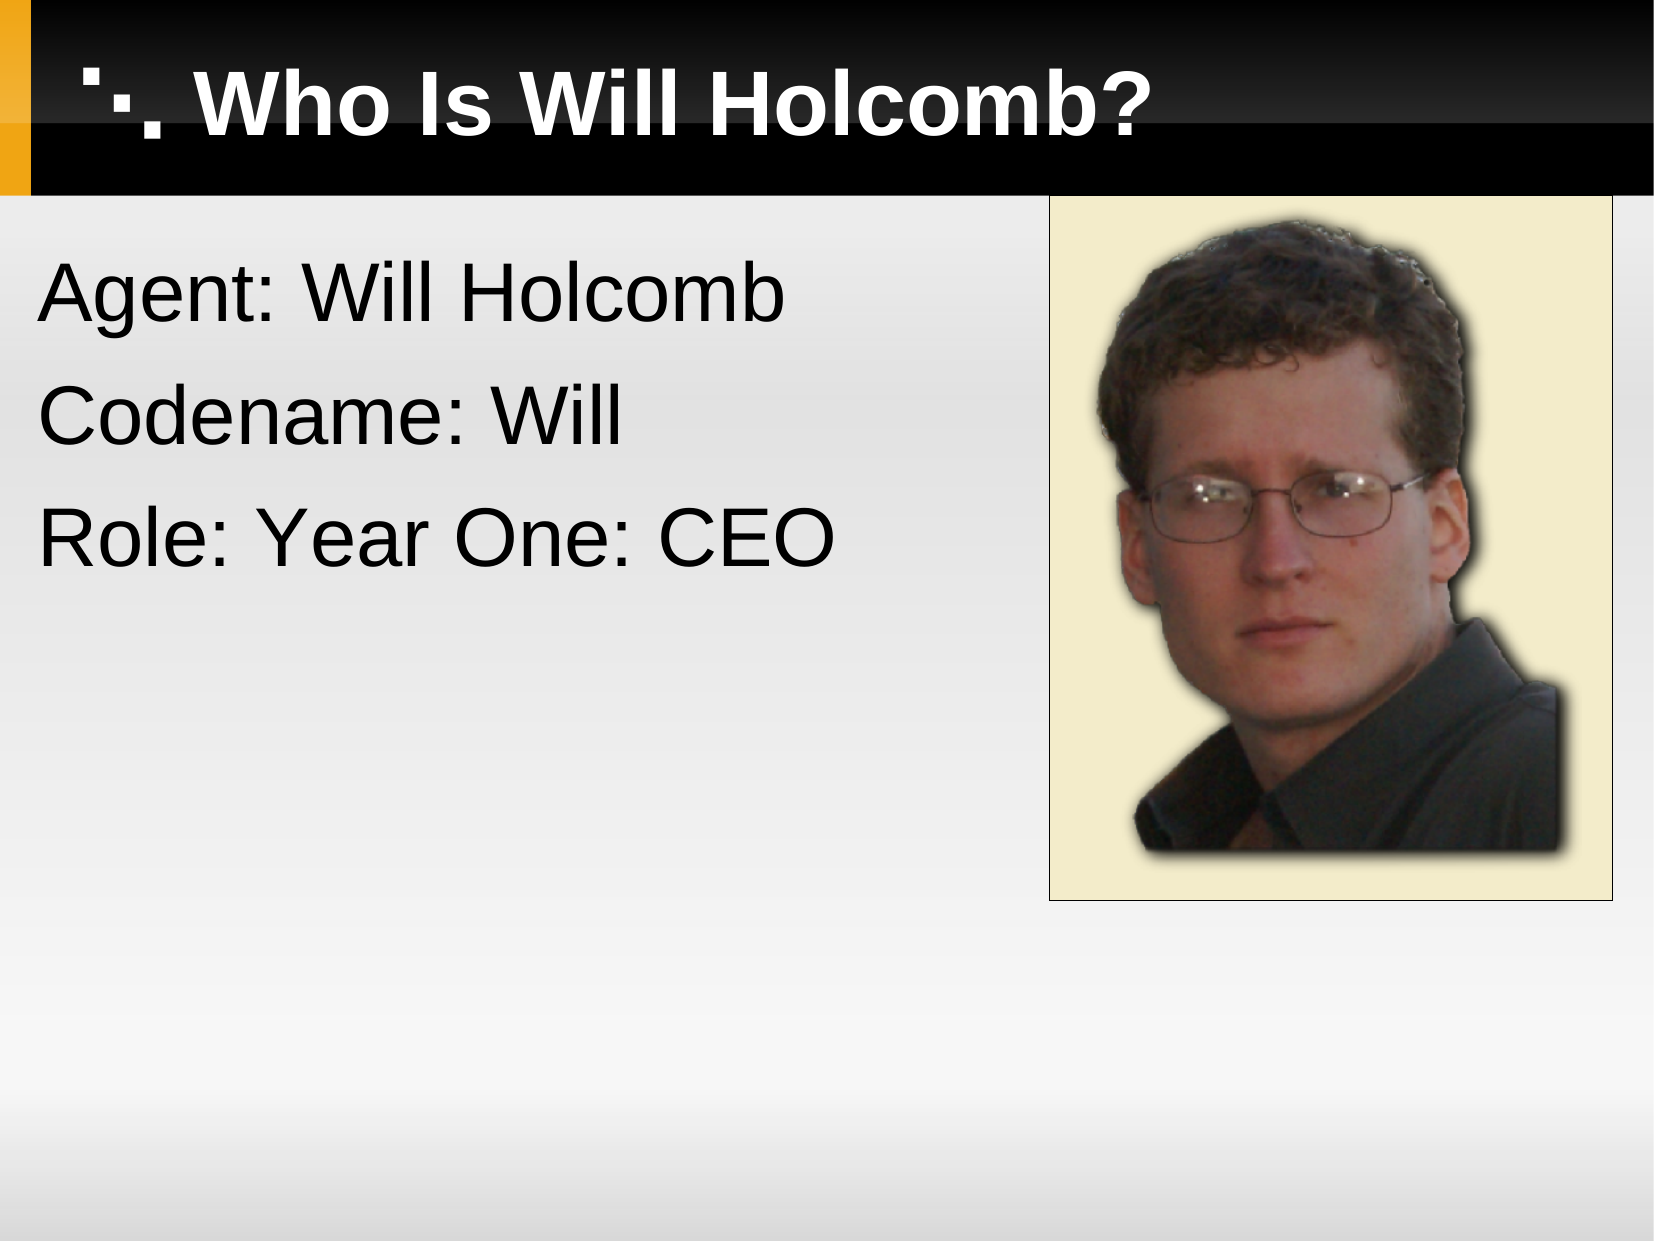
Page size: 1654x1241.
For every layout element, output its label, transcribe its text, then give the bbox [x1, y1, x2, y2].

text_box [1049, 195, 1613, 901]
title ⋱ Who Is Will Holcomb? [76, 0, 1565, 208]
list Agent: Will Holcomb Codename: Will Role: Year One: CEO [37, 246, 1013, 601]
picture [1056, 201, 1582, 880]
picture [0, 0, 1654, 1241]
